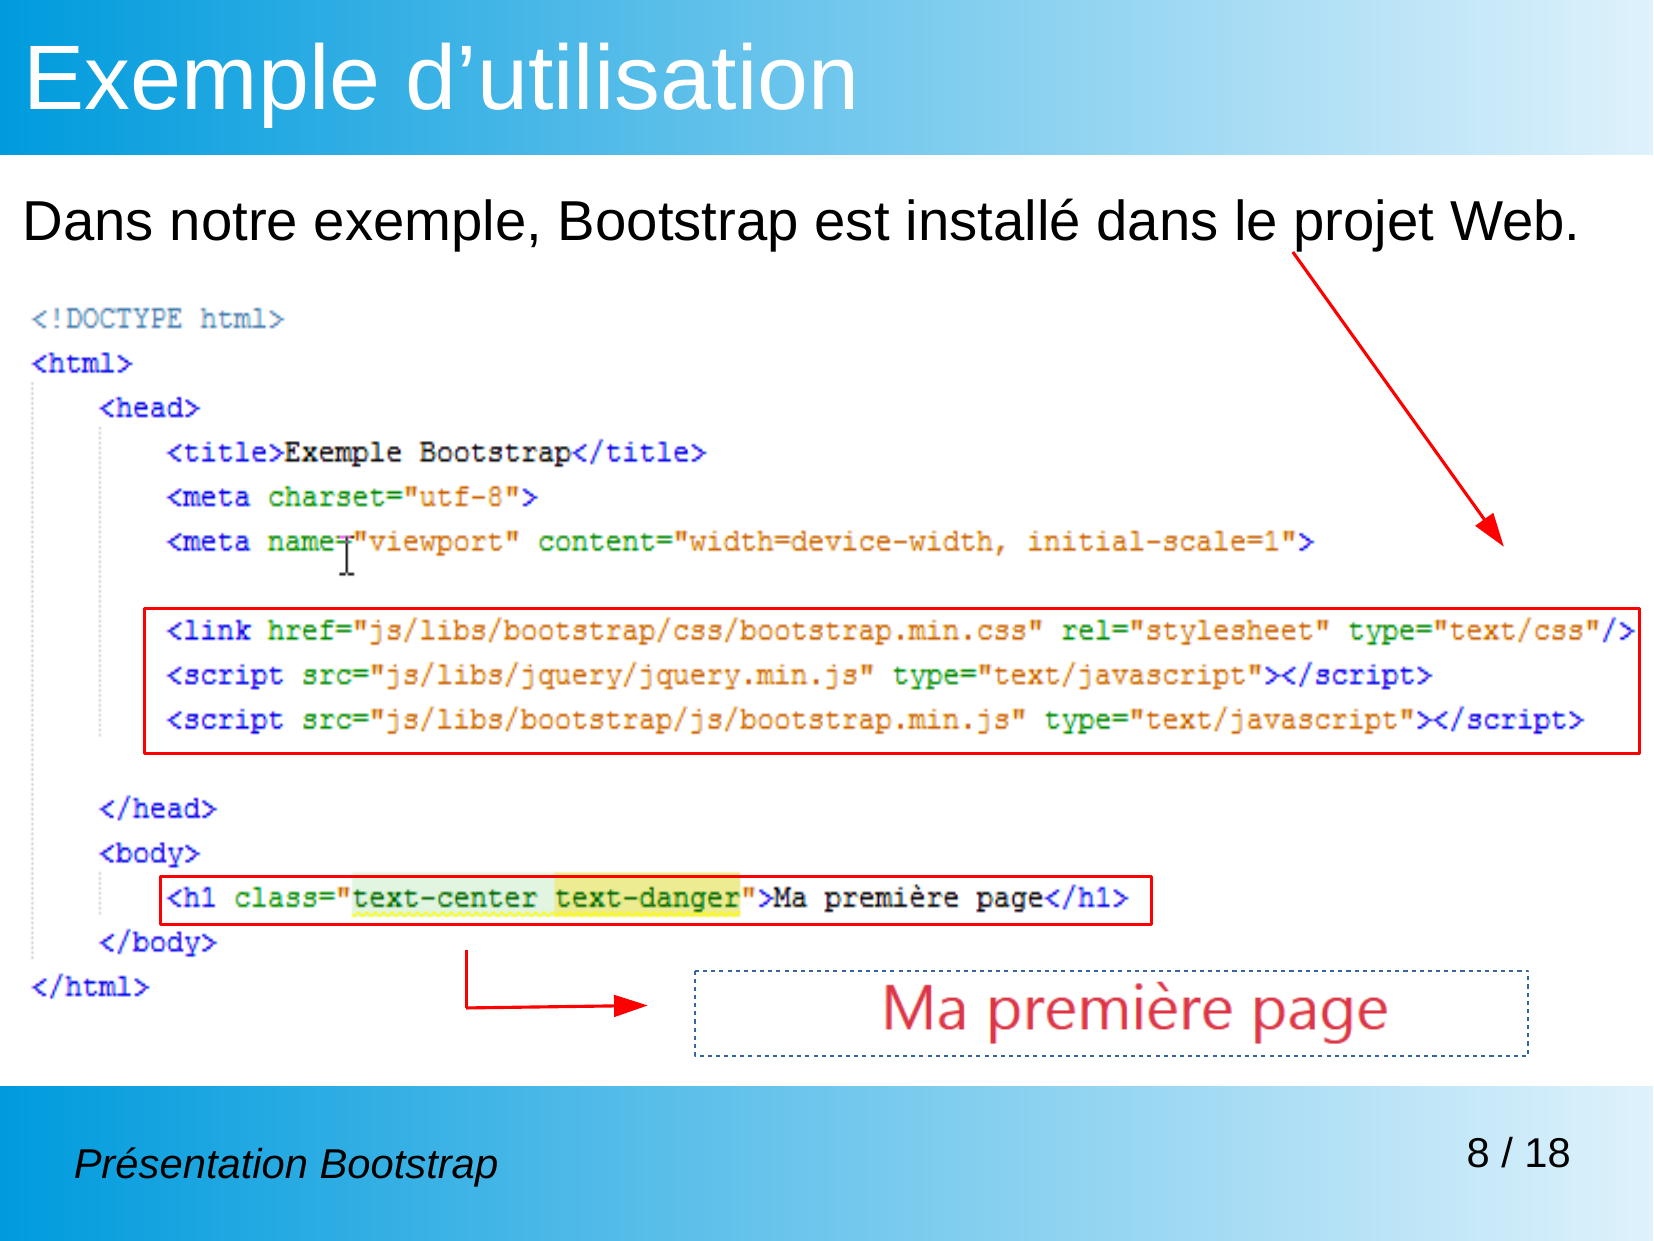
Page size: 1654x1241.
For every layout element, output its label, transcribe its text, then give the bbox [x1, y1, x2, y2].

title Exemple d’utilisation [23, 25, 1512, 130]
list Dans notre exemple, Bootstrap est installé dans le projet Web. [22, 189, 1642, 287]
picture [15, 299, 1646, 1055]
